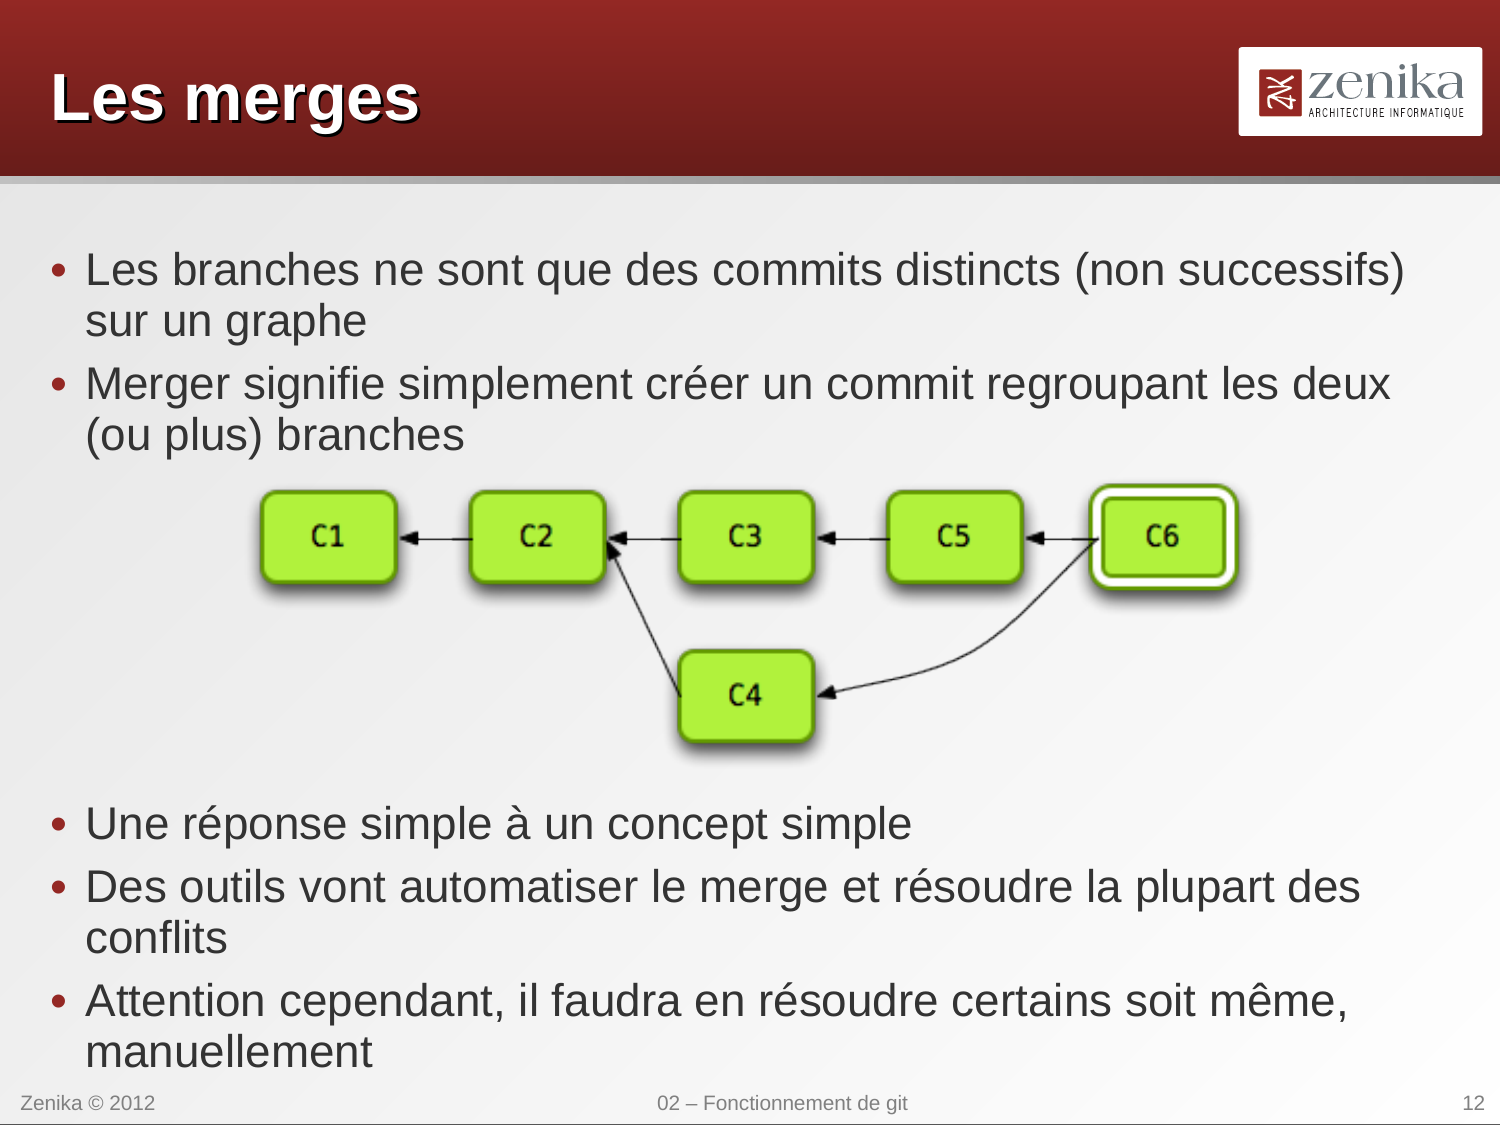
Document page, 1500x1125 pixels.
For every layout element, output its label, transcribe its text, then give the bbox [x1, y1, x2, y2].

title Les merges [50, 15, 1206, 180]
list Les branches ne sont que des commits distincts (non successifs) sur un graphe Merger signifie simplement créer un commit regroupant les deux (ou plus) branches Une réponse simple à un concept simple Des outils vont automatiser le merge et résoudre la plupart des conflits Attention cependant, il faudra en résoudre certains soit même, manuellement [50, 244, 1435, 1078]
picture [221, 453, 1279, 792]
picture [1257, 58, 1464, 125]
